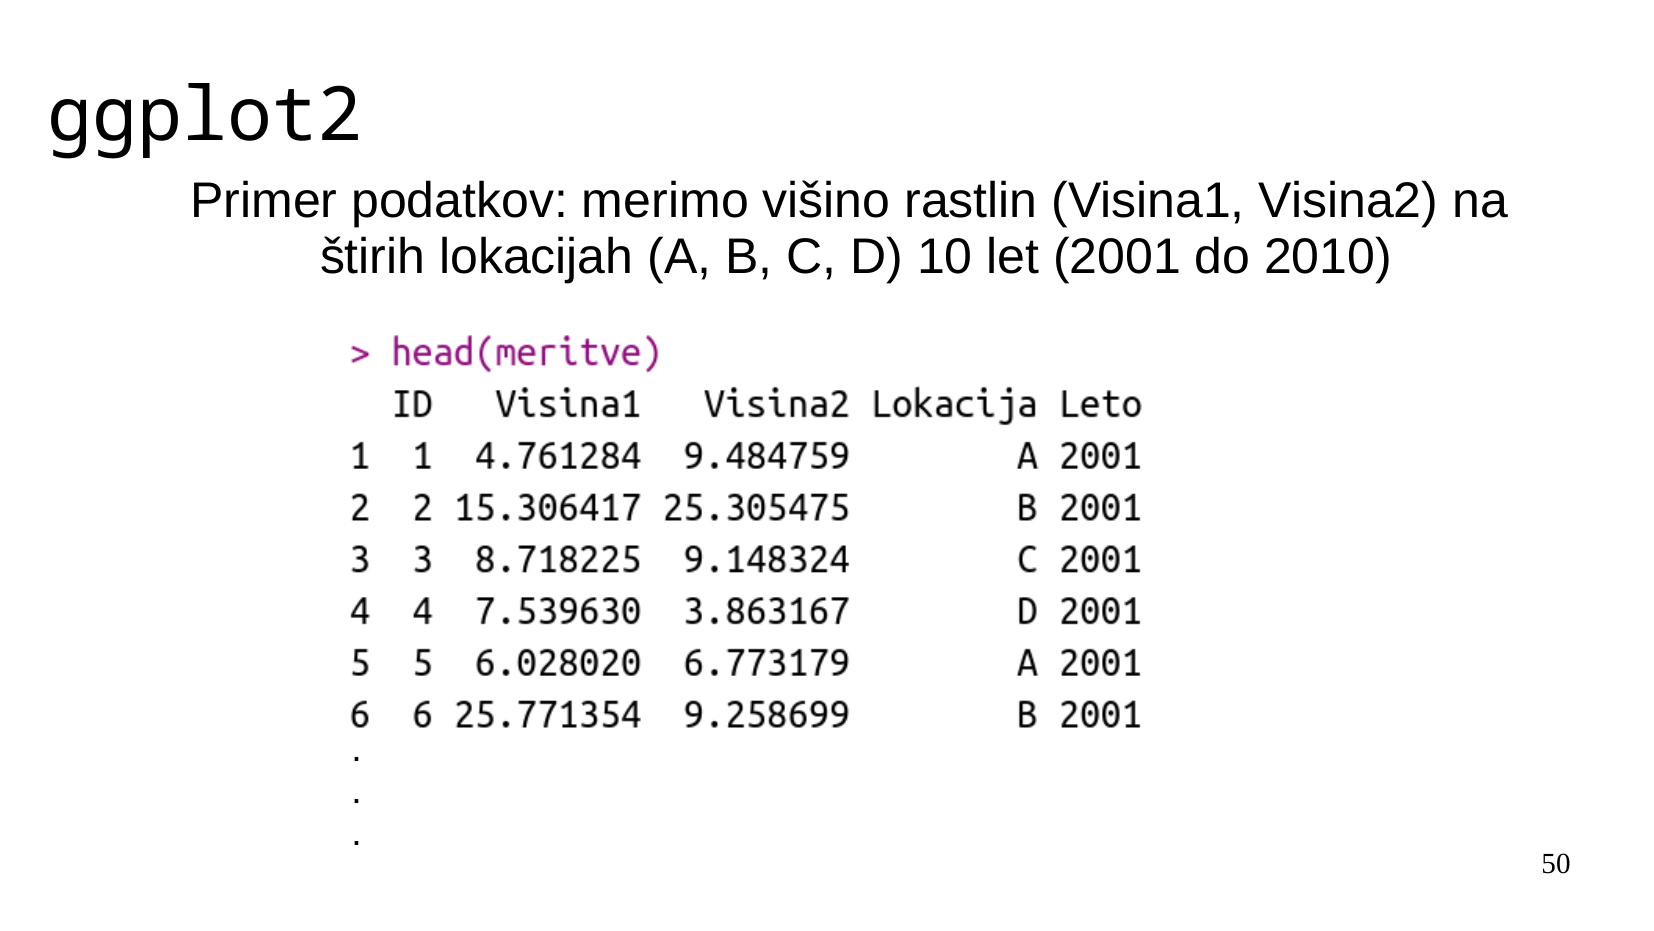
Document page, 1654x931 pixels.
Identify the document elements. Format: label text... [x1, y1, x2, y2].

title ggplot2 [47, 33, 1536, 189]
picture [342, 366, 1159, 745]
text_box . . . [336, 720, 384, 862]
text_box Primer podatkov: merimo višino rastlin (Visina1, Visina2) na štirih lokacijah (A, B, C, D) 10 let (2001 do 2010) [141, 165, 1571, 366]
